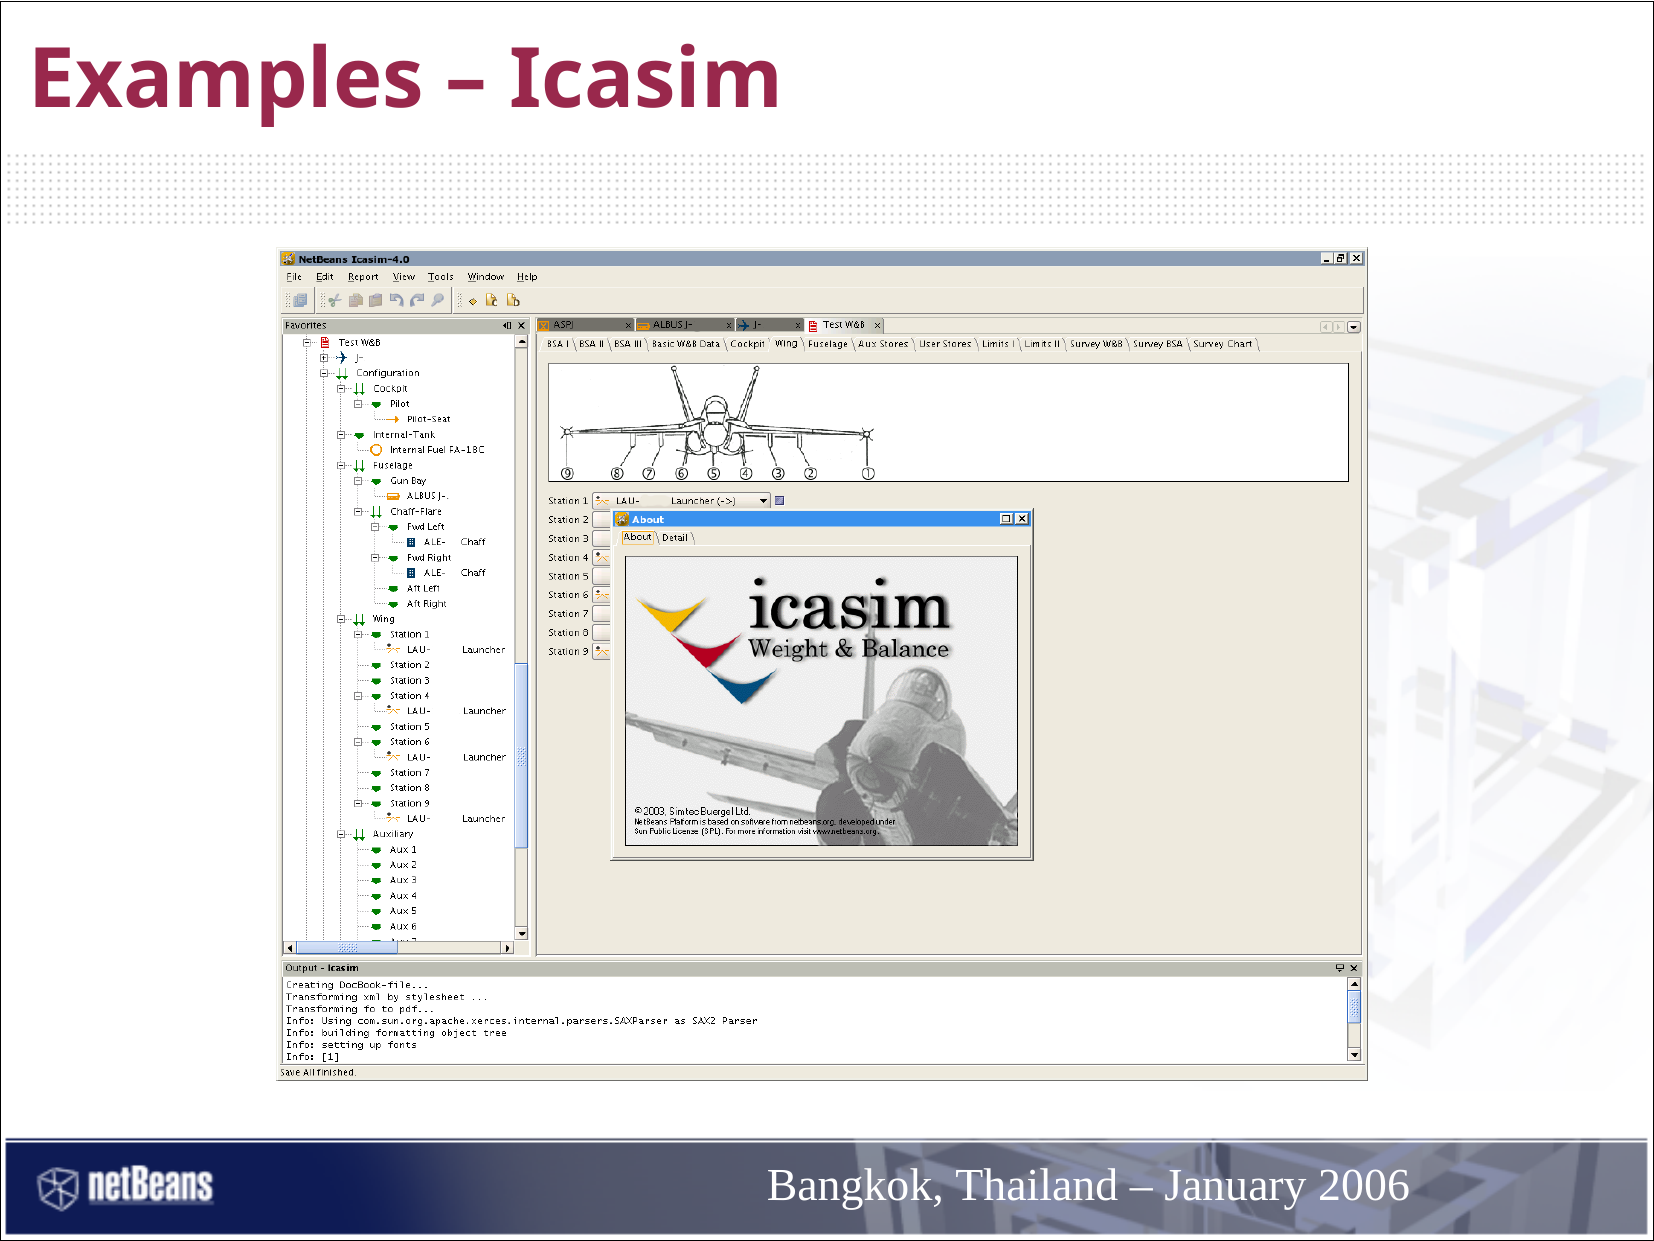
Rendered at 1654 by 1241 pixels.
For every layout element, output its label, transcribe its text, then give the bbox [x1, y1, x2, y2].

title Examples – Icasim [28, 0, 1619, 152]
picture [1, 2, 1653, 1240]
